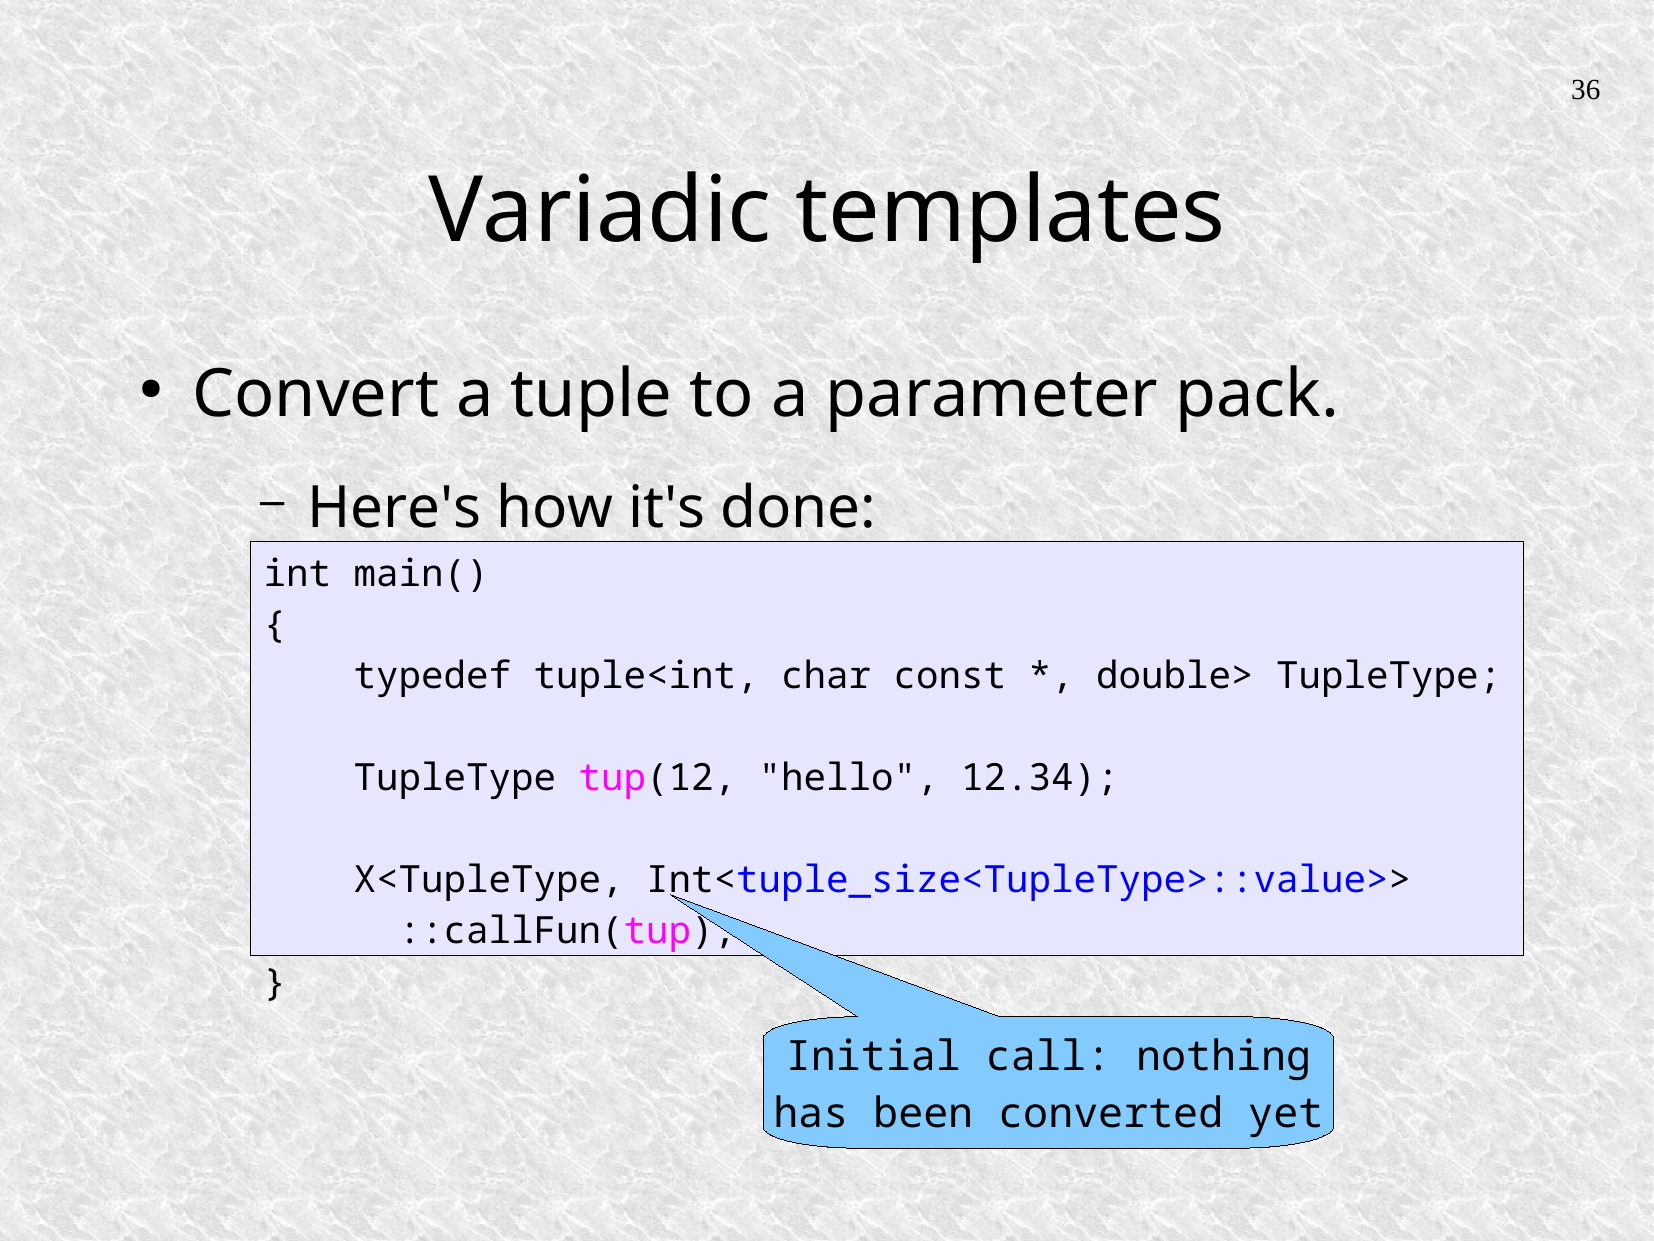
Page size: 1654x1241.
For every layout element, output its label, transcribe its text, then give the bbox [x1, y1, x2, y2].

picture [0, 0, 1654, 1241]
text_box [250, 541, 1524, 956]
text_box Initial call: nothing has been converted yet [670, 894, 1334, 1149]
list Convert a tuple to a parameter pack. Here's how it's done: [121, 344, 1543, 1128]
title Variadic templates [121, 102, 1534, 311]
text_box int main() { typedef tuple<int, char const *, double> TupleType; TupleType tup(12, "hello", 12.34); X<TupleType, Int<tuple_size<TupleType>::value>> ::callFun(tup); } [263, 546, 1502, 983]
